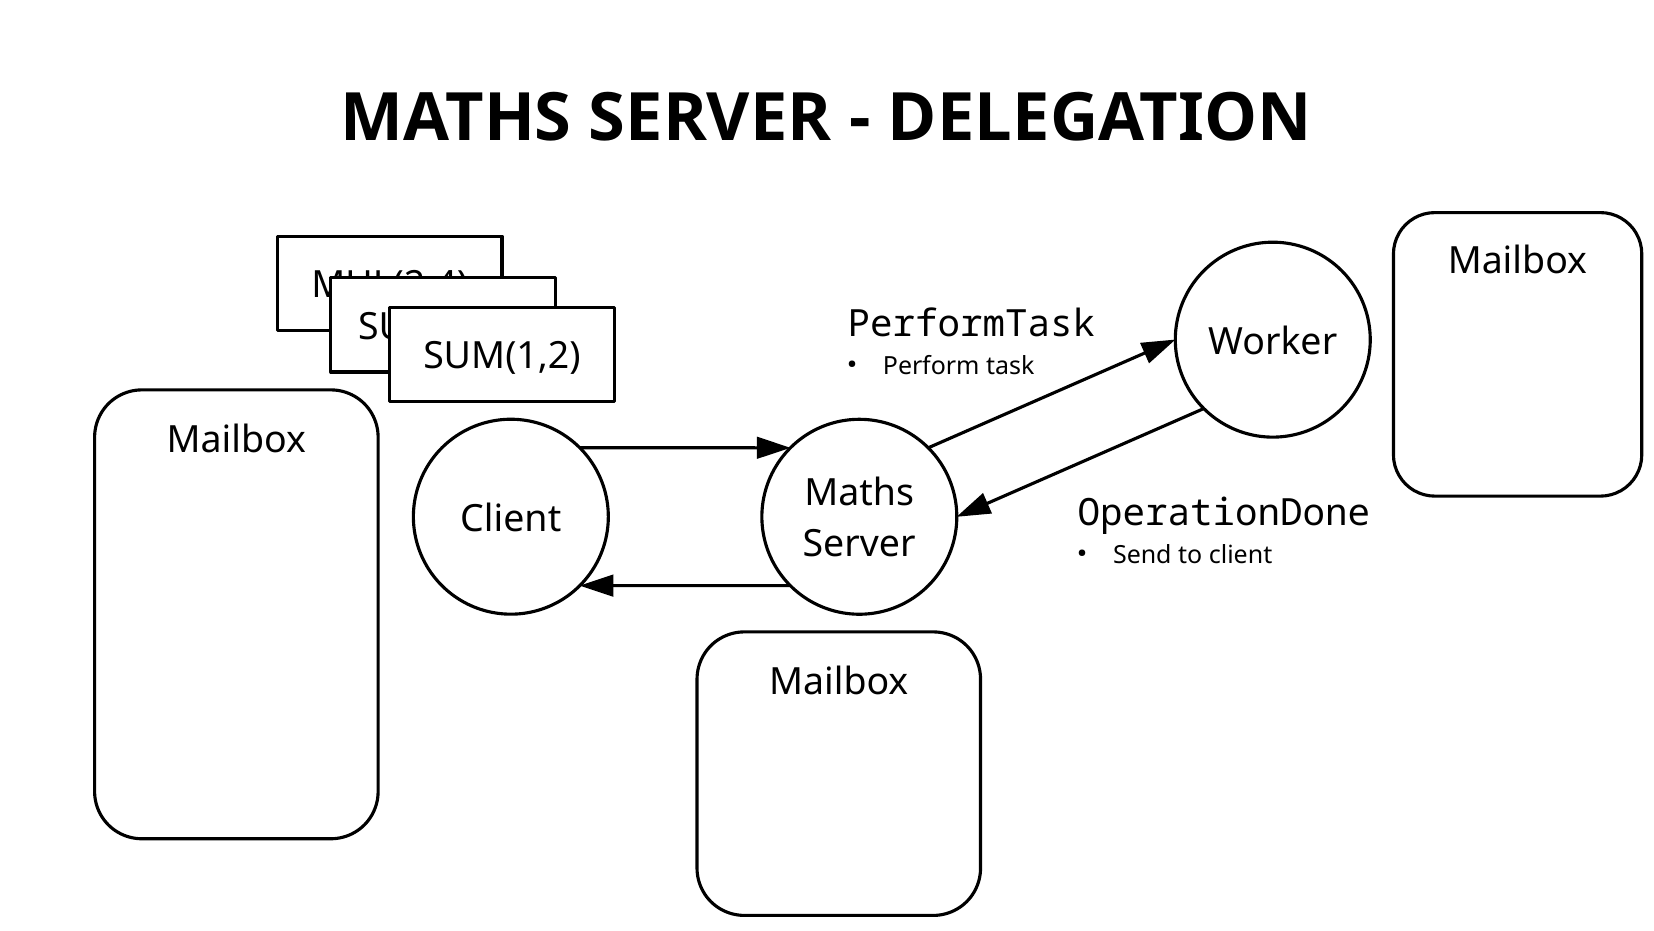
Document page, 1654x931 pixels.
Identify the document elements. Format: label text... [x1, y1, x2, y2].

text_box SUB(0,23) [330, 277, 556, 373]
text_box Mailbox [94, 389, 379, 839]
text_box Mailbox [697, 631, 981, 916]
text_box Client [413, 419, 609, 615]
text_box Worker [1189, 242, 1371, 438]
text_box Mailbox [1393, 212, 1642, 497]
text_box PerformTask Perform task [797, 289, 1193, 390]
text_box SUM(1,2) [389, 307, 615, 402]
text_box Maths Server [761, 419, 957, 615]
text_box MUL(2,4) [277, 236, 502, 331]
title MATHS SERVER - DELEGATION [82, 36, 1571, 193]
text_box OperationDone Send to client [1027, 478, 1424, 579]
